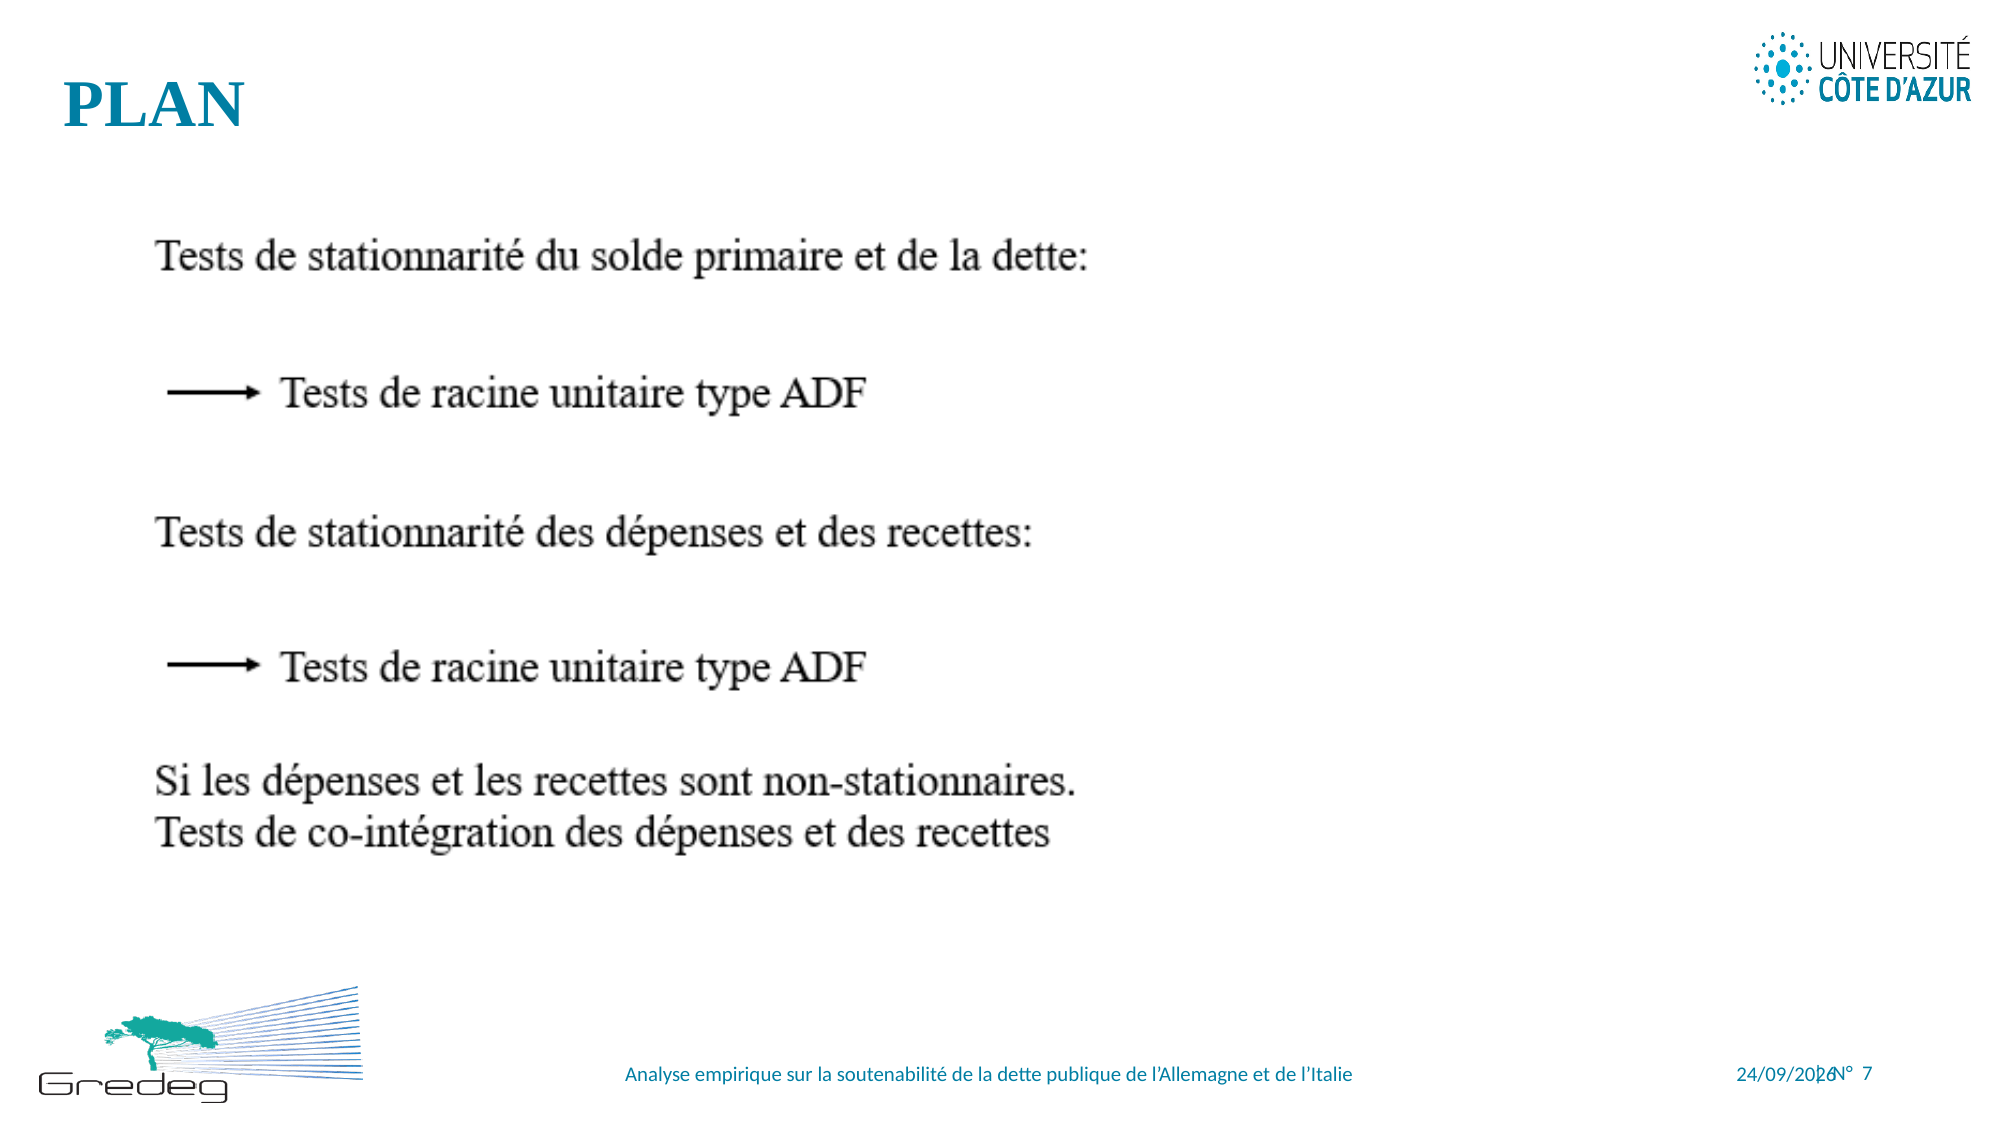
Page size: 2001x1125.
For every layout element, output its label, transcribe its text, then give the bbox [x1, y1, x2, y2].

text_box Analyse empirique sur la soutenabilité de la dette publique de l’Allemagne et de l’Italie [477, 1042, 1502, 1103]
picture [108, 183, 1160, 903]
text_box 14/02/2025 [1721, 1042, 1876, 1103]
title PLAN [48, 25, 1886, 184]
text_box | N° 7 [1798, 1052, 1953, 1093]
